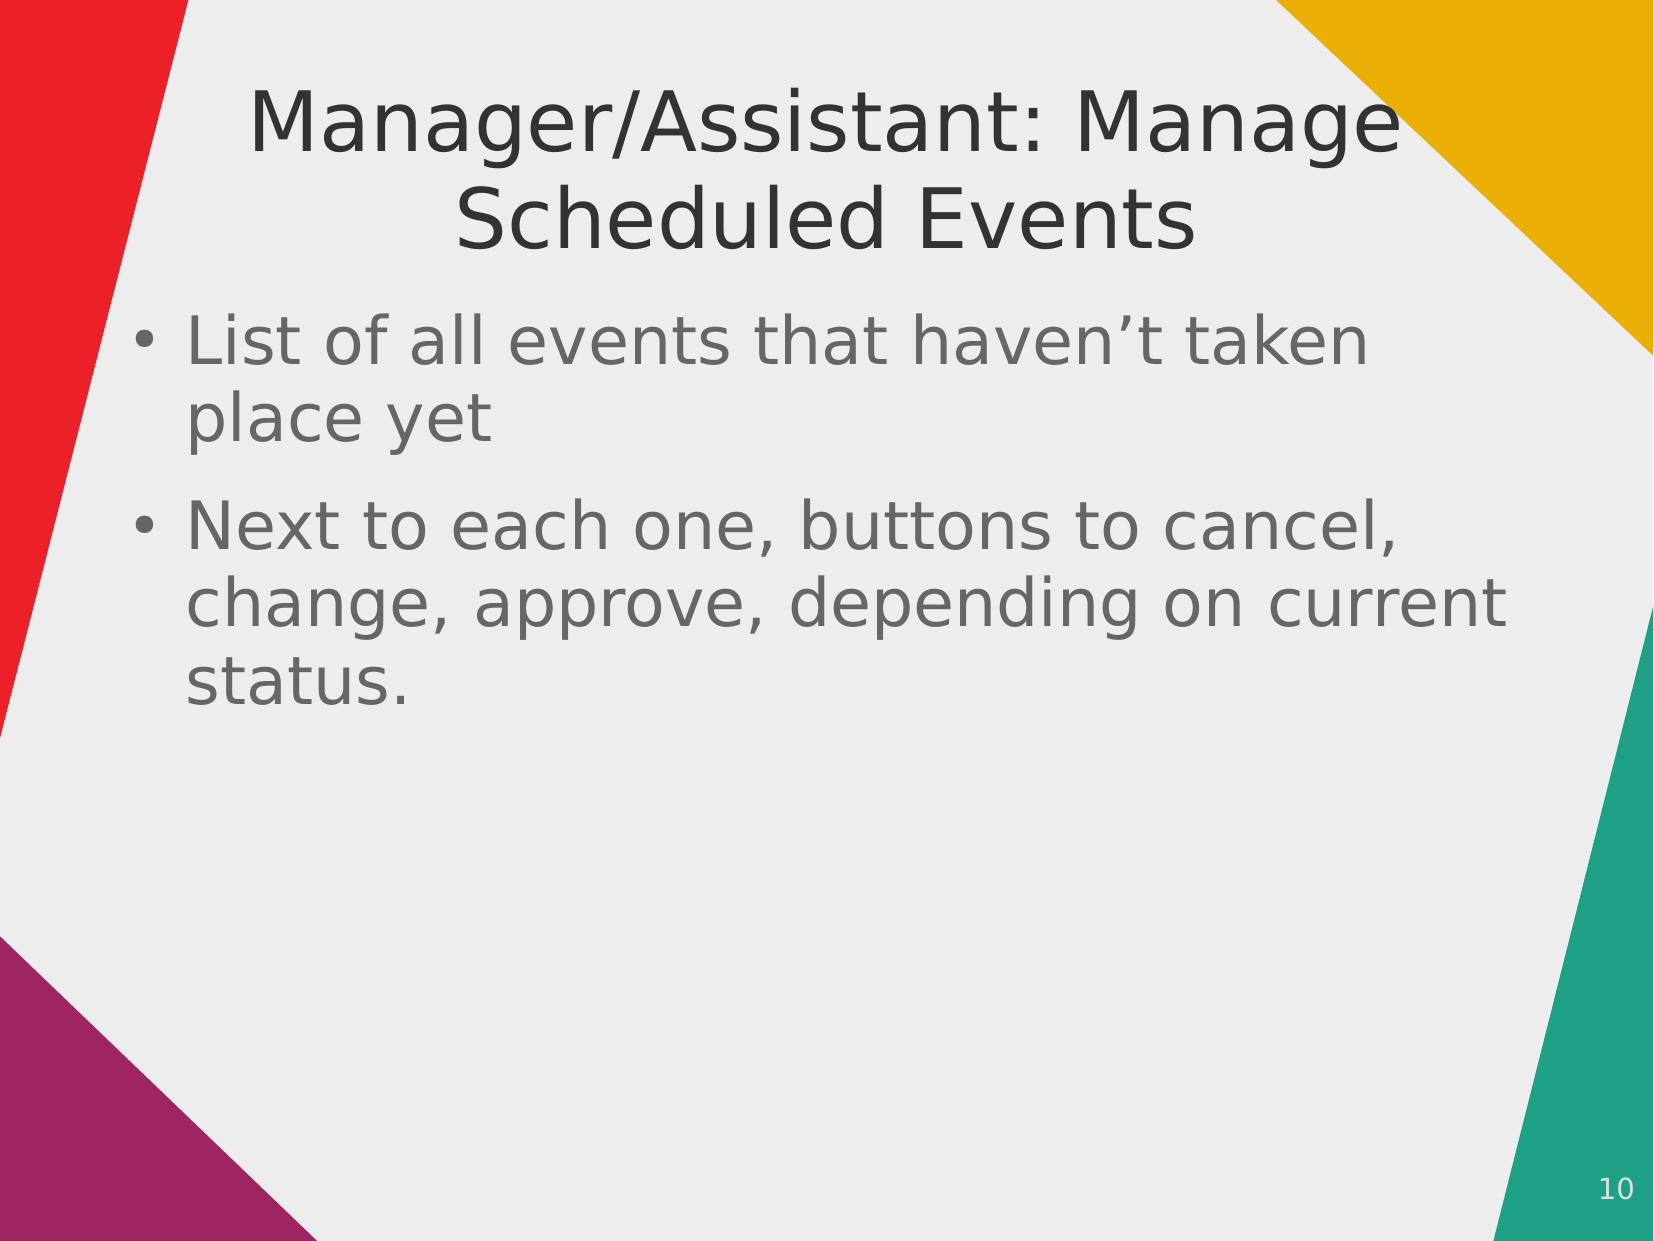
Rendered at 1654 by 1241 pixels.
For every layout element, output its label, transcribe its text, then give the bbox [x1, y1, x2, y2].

title Manager/Assistant: Manage Scheduled Events [114, 73, 1539, 271]
list List of all events that haven’t taken place yet Next to each one, buttons to cancel, change, approve, depending on current status. [114, 302, 1539, 1033]
